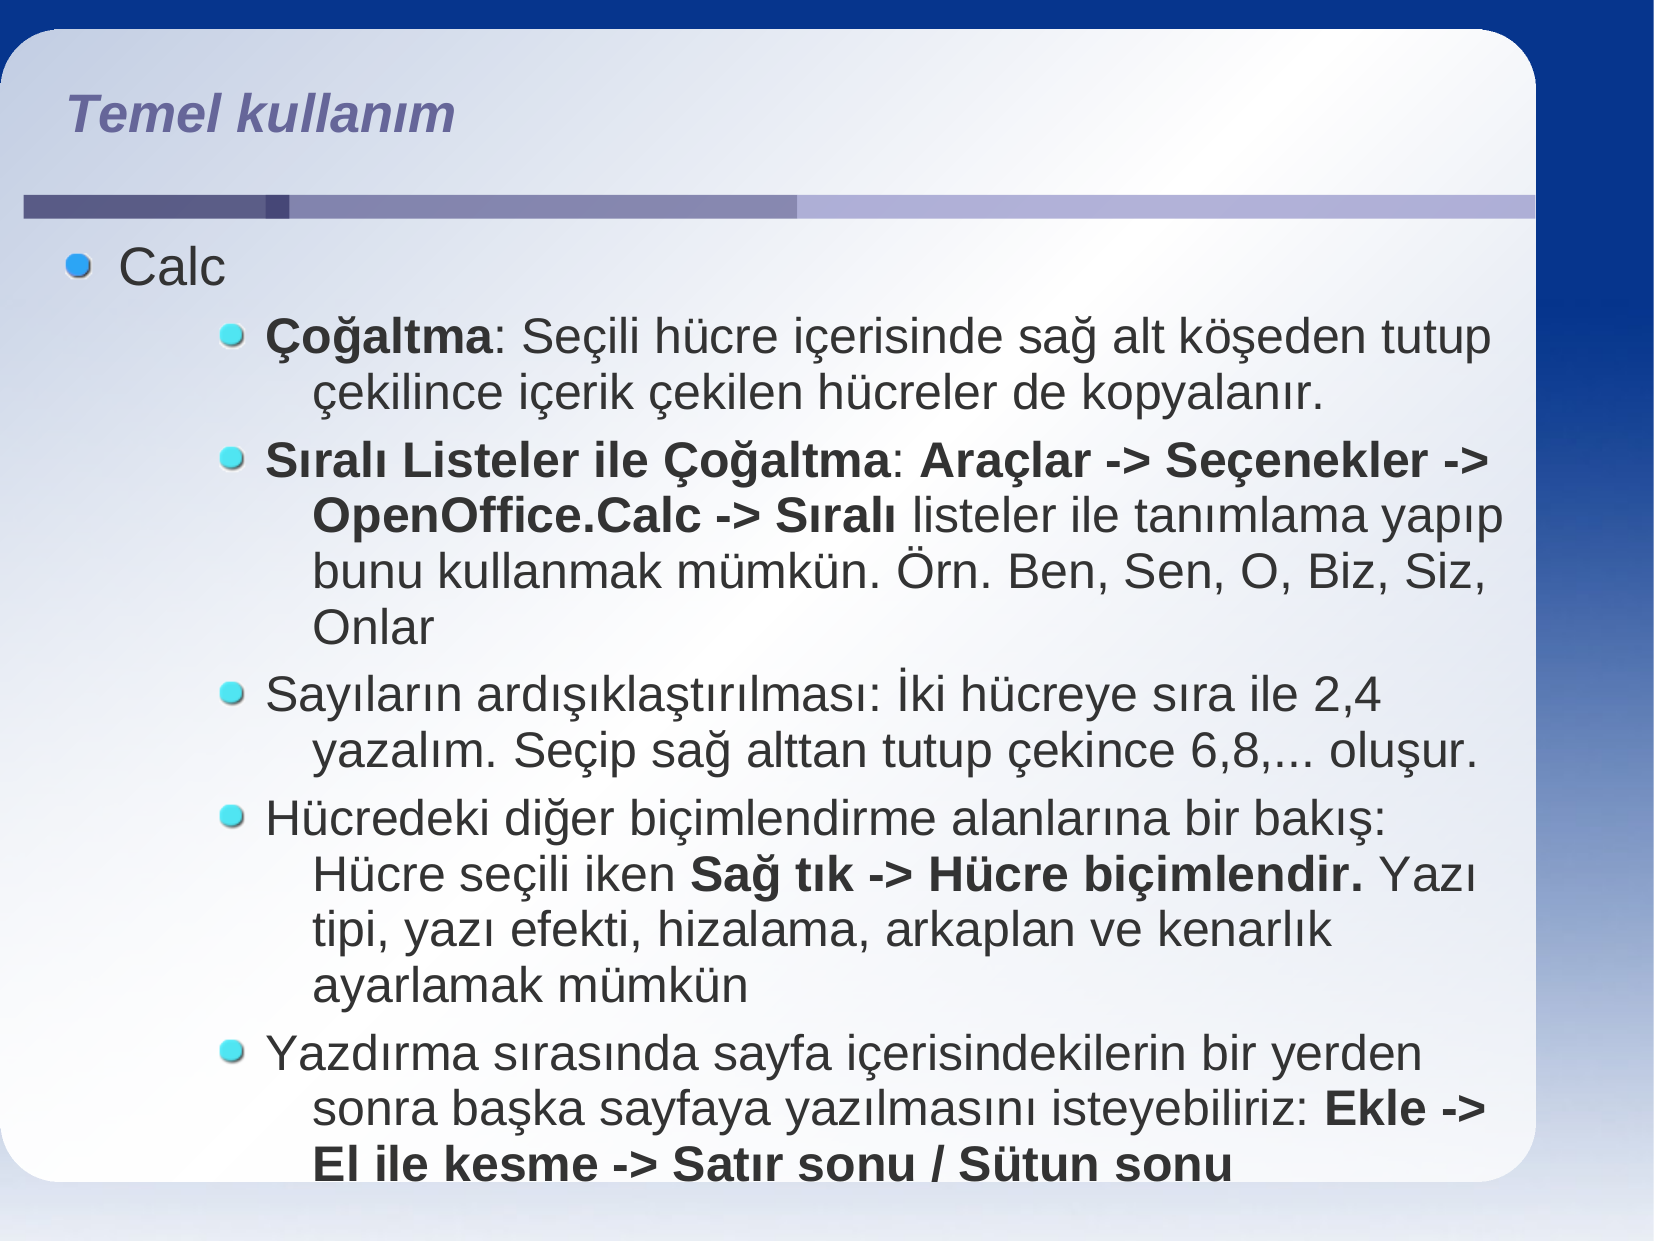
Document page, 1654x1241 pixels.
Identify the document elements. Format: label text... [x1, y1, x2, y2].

title Temel kullanım [29, 49, 1506, 178]
picture [0, 0, 1654, 1241]
list Calc Çoğaltma: Seçili hücre içerisinde sağ alt köşeden tutup çekilince içerik çekilen hücreler de kopyalanır. Sıralı Listeler ile Çoğaltma: Araçlar -> Seçenekler -> OpenOffice.Calc -> Sıralı listeler ile tanımlama yapıp bunu kullanmak mümkün. Örn. Ben, Sen, O, Biz, Siz, Onlar Sayıların ardışıklaştırılması: İki hücreye sıra ile 2,4 yazalım. Seçip sağ alttan tutup çekince 6,8,... oluşur. Hücredeki diğer biçimlendirme alanlarına bir bakış: Hücre seçili iken Sağ tık -> Hücre biçimlendir. Yazı tipi, yazı efekti, hizalama, arkaplan ve kenarlık ayarlamak mümkün Yazdırma sırasında sayfa içerisindekilerin bir yerden sonra başka sayfaya yazılmasını isteyebiliriz: Ekle -> El ile kesme -> Satır sonu / Sütun sonu [29, 236, 1506, 1187]
